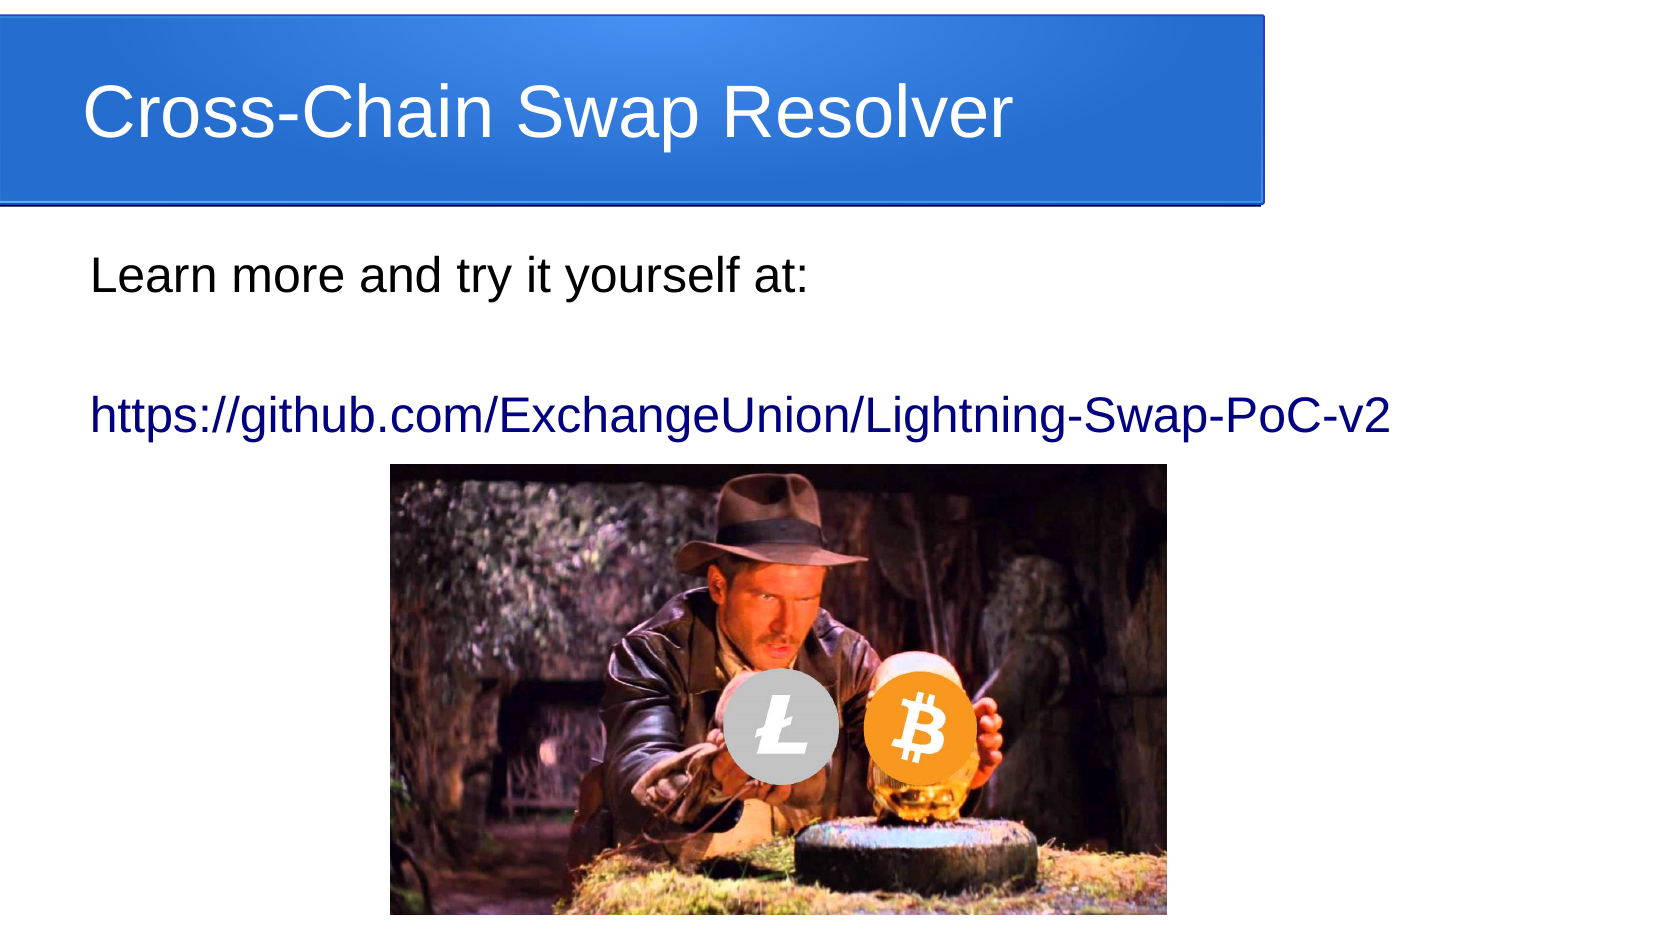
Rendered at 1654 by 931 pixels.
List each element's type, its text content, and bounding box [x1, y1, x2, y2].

picture [390, 464, 1167, 916]
title Cross-Chain Swap Resolver [82, 35, 1235, 189]
text_box Learn more and try it yourself at: https://github.com/ExchangeUnion/Lightning-Swap-PoC-v2 [75, 240, 1441, 451]
